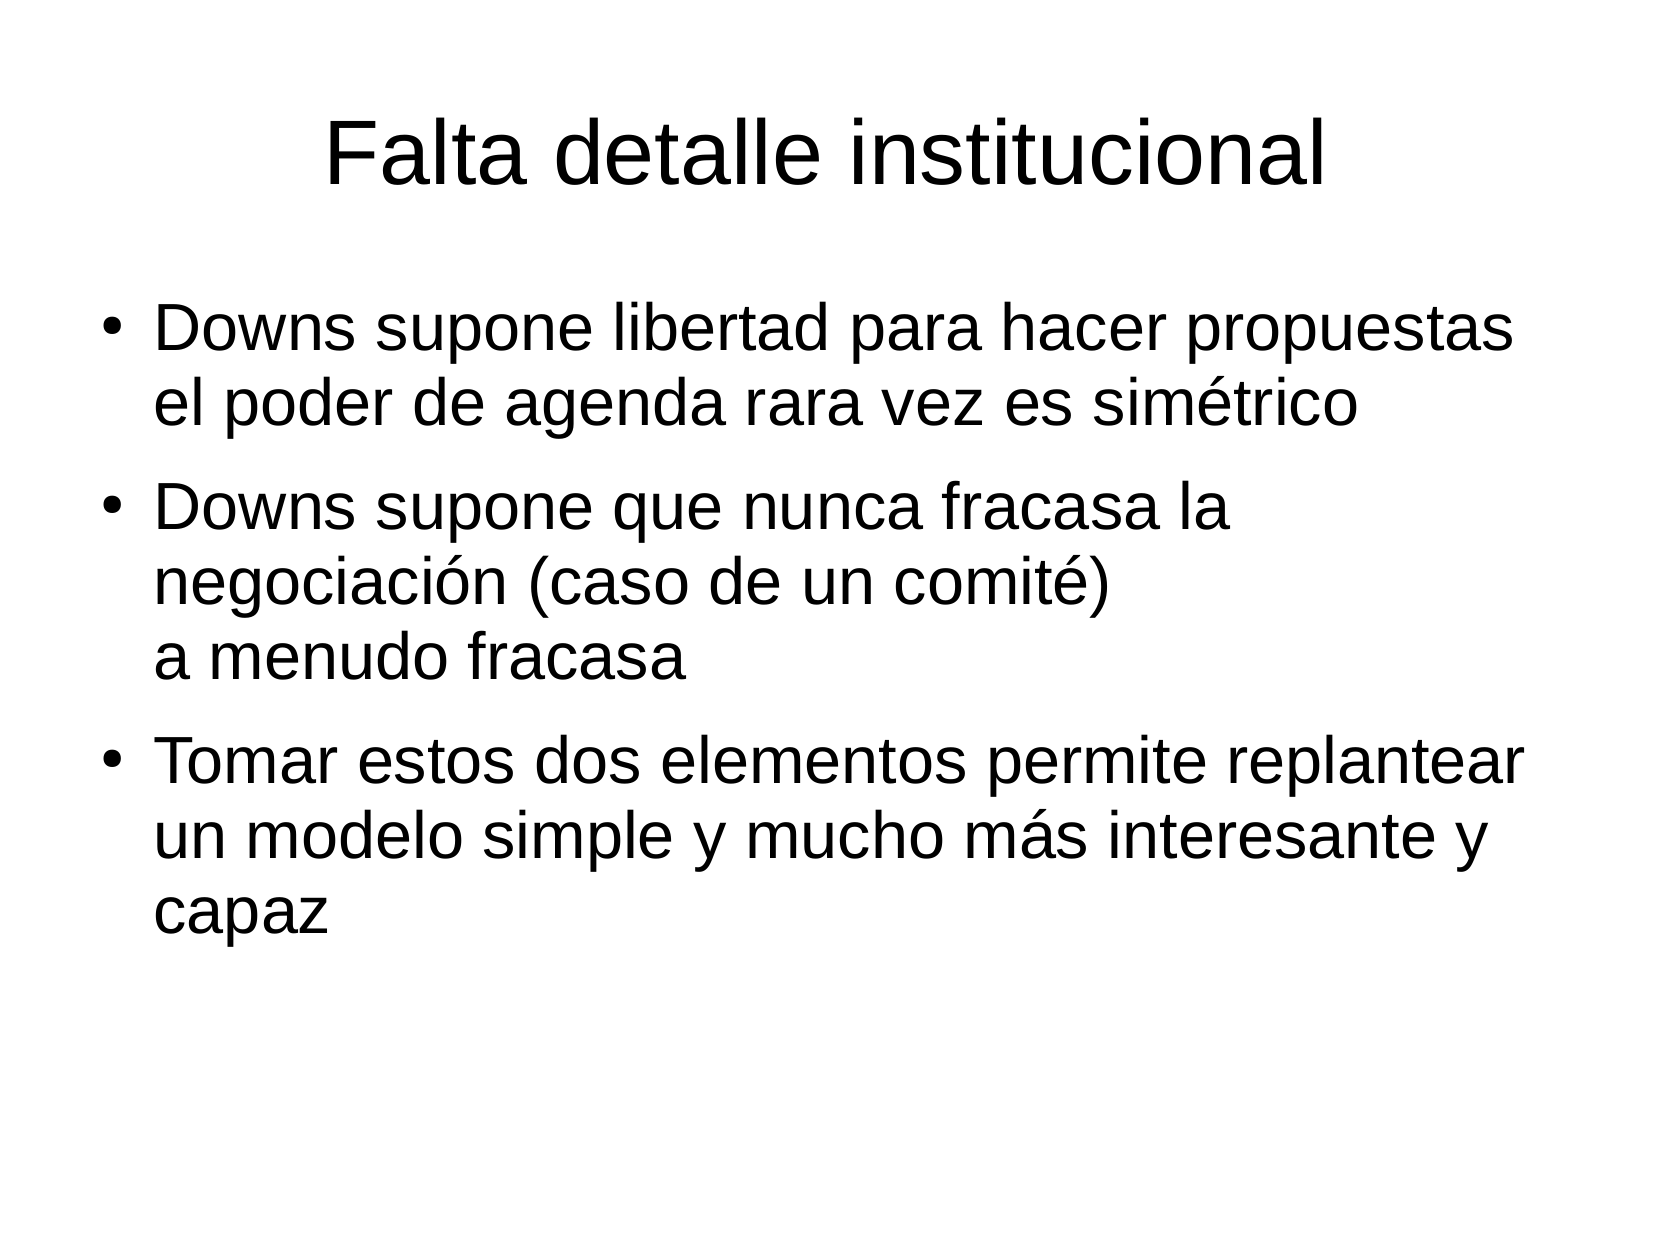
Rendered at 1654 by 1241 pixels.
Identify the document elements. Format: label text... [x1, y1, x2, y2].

list Downs supone libertad para hacer propuestas el poder de agenda rara vez es simétrico Downs supone que nunca fracasa la negociación (caso de un comité) a menudo fracasa Tomar estos dos elementos permite replantear un modelo simple y mucho más interesante y capaz [82, 290, 1571, 1010]
title Falta detalle institucional [82, 49, 1571, 257]
